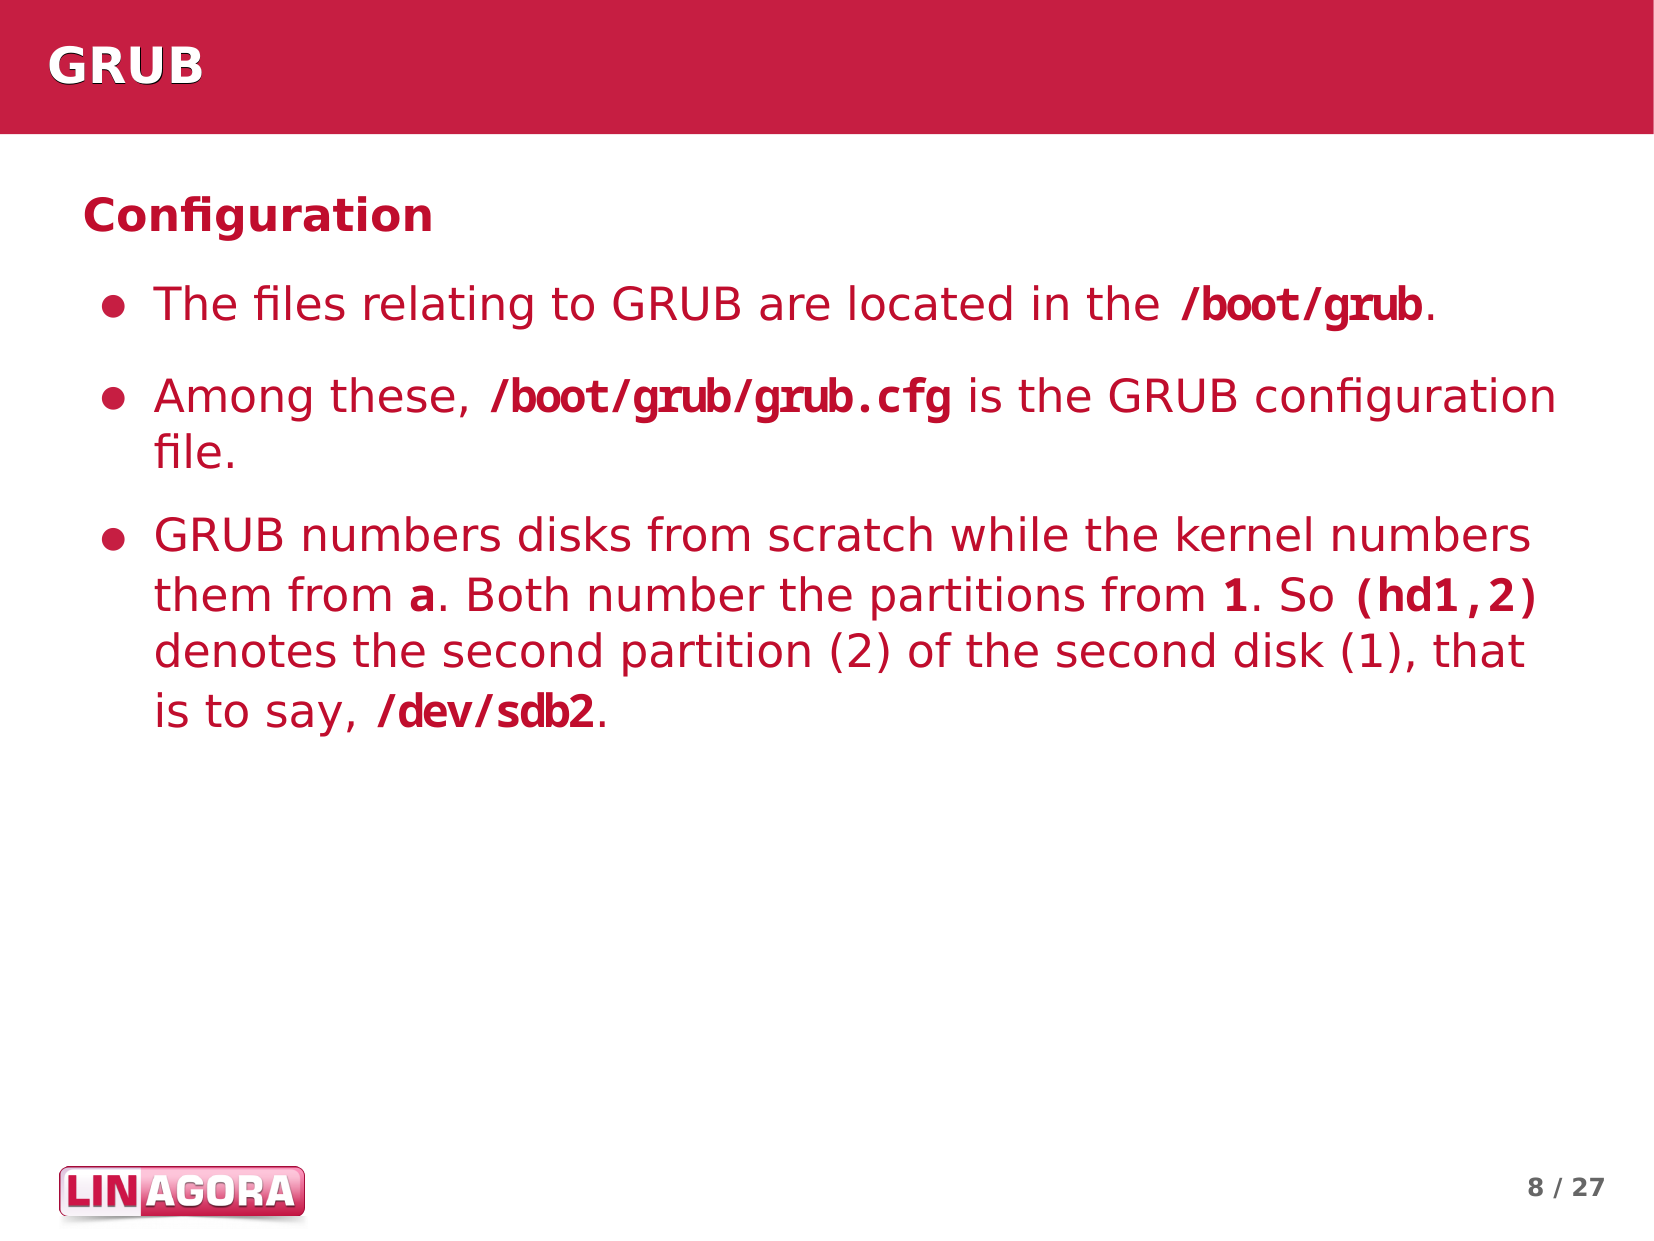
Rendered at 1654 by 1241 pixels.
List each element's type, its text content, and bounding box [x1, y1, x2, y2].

picture [59, 1166, 308, 1229]
title GRUB [47, 7, 1624, 126]
list Configuration The files relating to GRUB are located in the /boot/grub. Among these, /boot/grub/grub.cfg is the GRUB configuration file. GRUB numbers disks from scratch while the kernel numbers them from a. Both number the partitions from 1. So (hd1,2) denotes the second partition (2) of the second disk (1), that is to say, /dev/sdb2. [82, 188, 1571, 1134]
